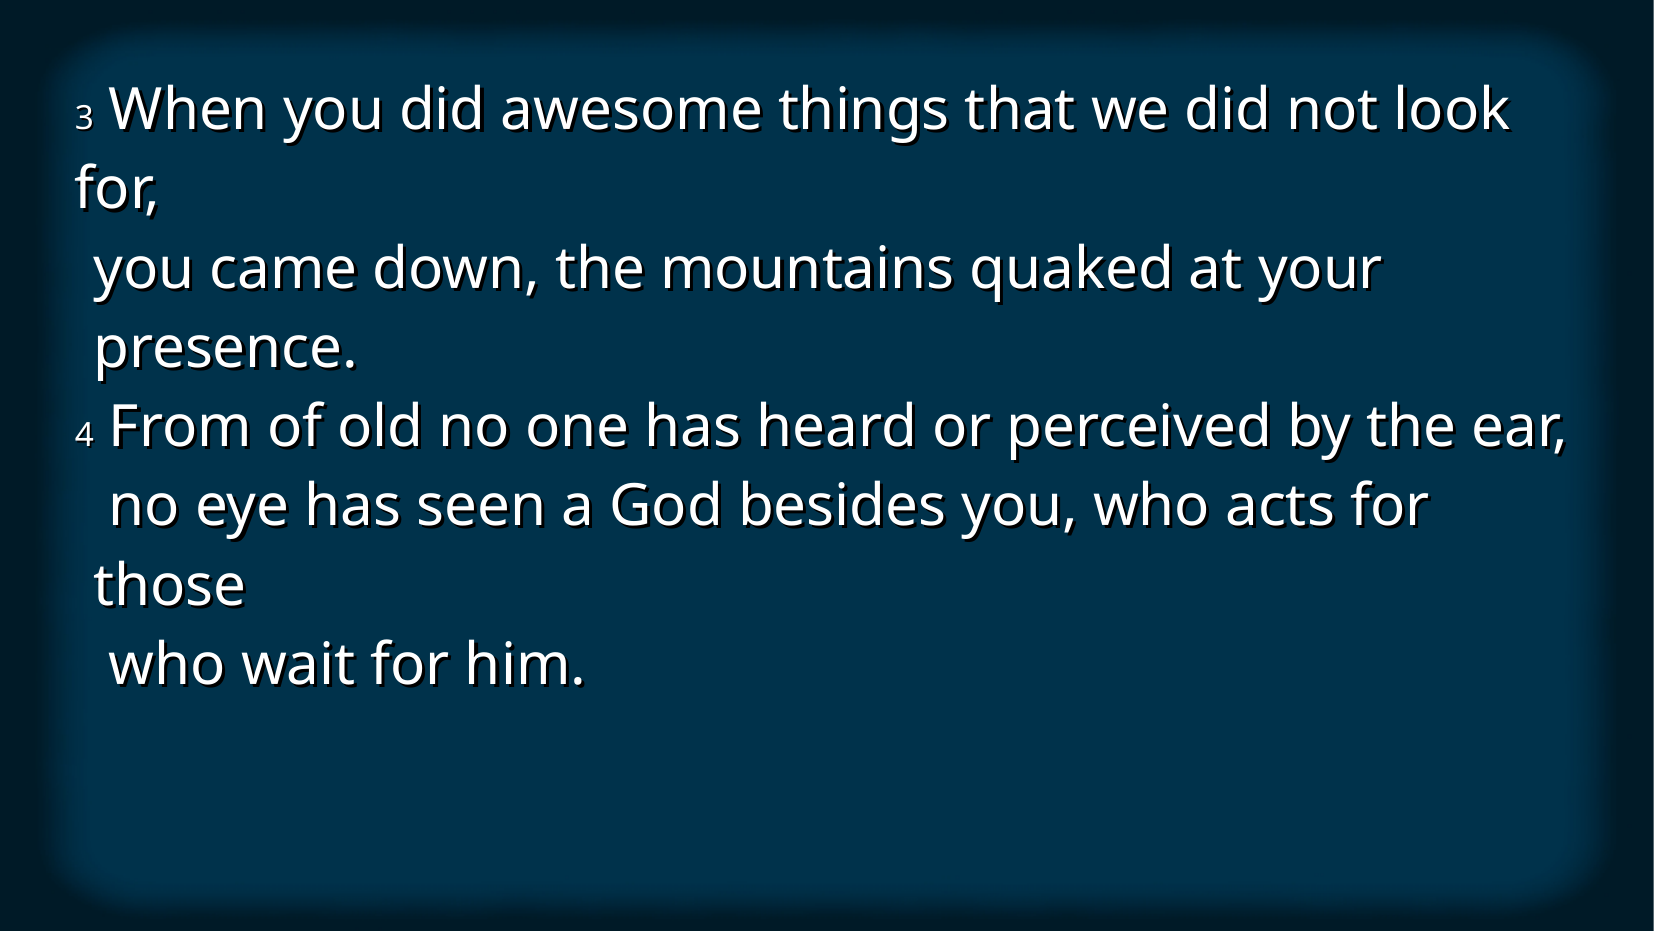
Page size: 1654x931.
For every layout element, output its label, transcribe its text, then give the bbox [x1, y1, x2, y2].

text_box 3 When you did awesome things that we did not look for, you came down, the mountains quaked at your presence. 4 From of old no one has heard or perceived by the ear, no eye has seen a God besides you, who acts for those who wait for him. [60, 60, 1606, 496]
picture [0, 0, 1654, 931]
